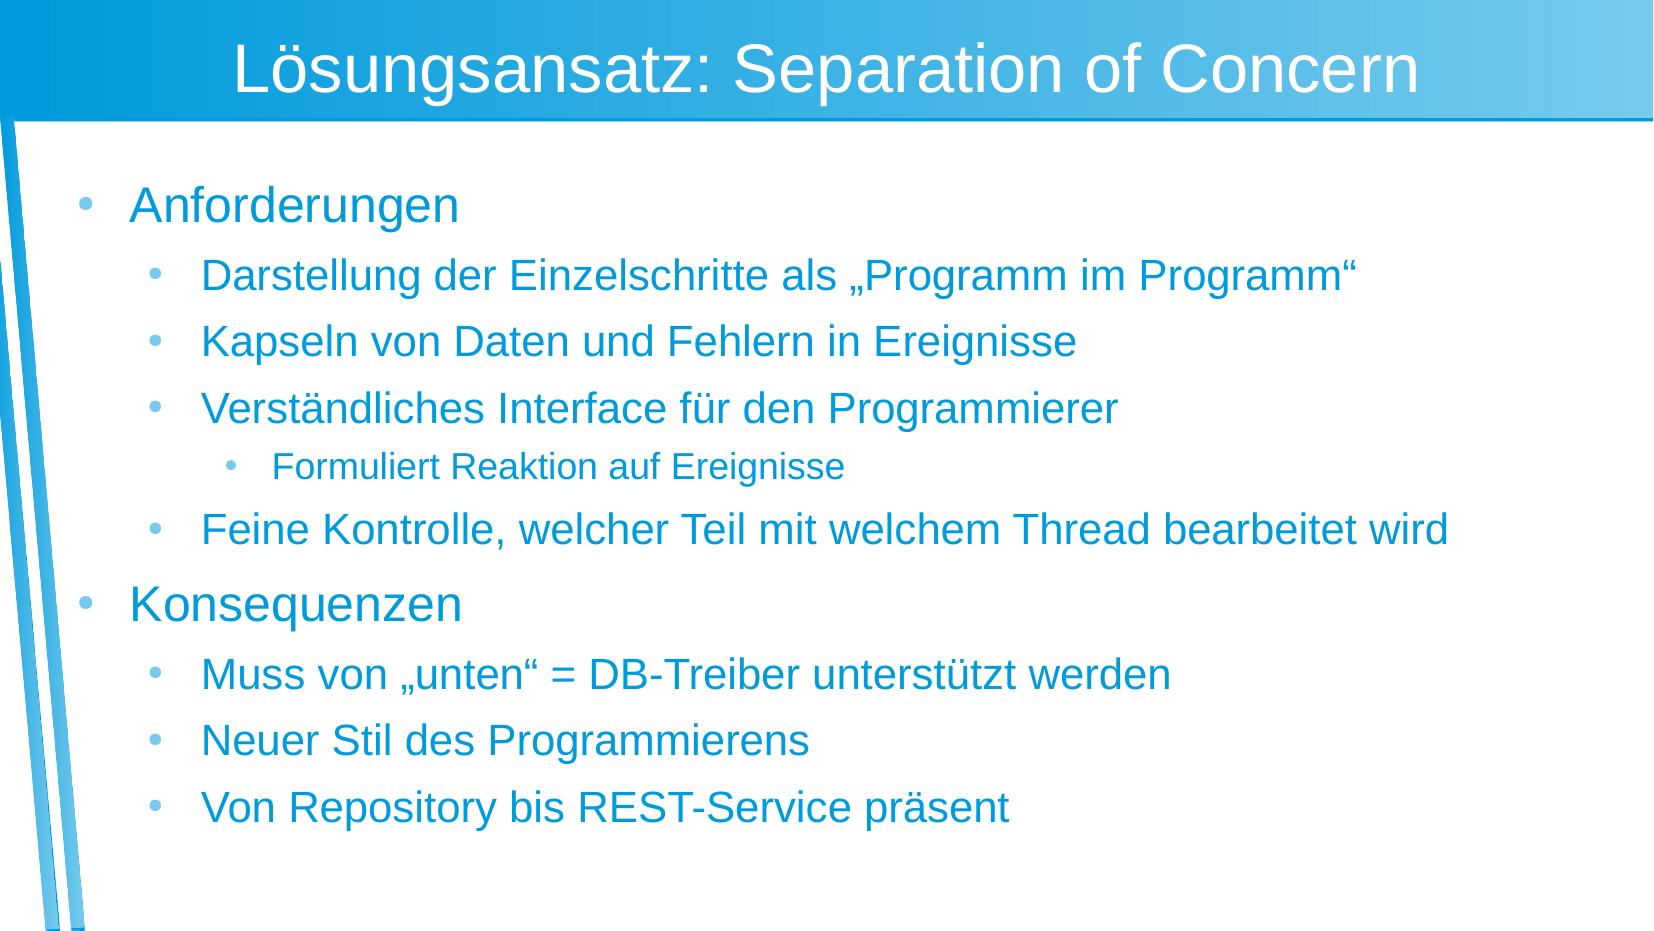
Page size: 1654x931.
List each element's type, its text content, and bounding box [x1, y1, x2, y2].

title Lösungsansatz: Separation of Concern [59, 29, 1595, 108]
list Anforderungen Darstellung der Einzelschritte als „Programm im Programm“ Kapseln von Daten und Fehlern in Ereignisse Verständliches Interface für den Programmierer Formuliert Reaktion auf Ereignisse Feine Kontrolle, welcher Teil mit welchem Thread bearbeitet wird Konsequenzen Muss von „unten“ = DB-Treiber unterstützt werden Neuer Stil des Programmierens Von Repository bis REST-Service präsent [59, 177, 1595, 857]
